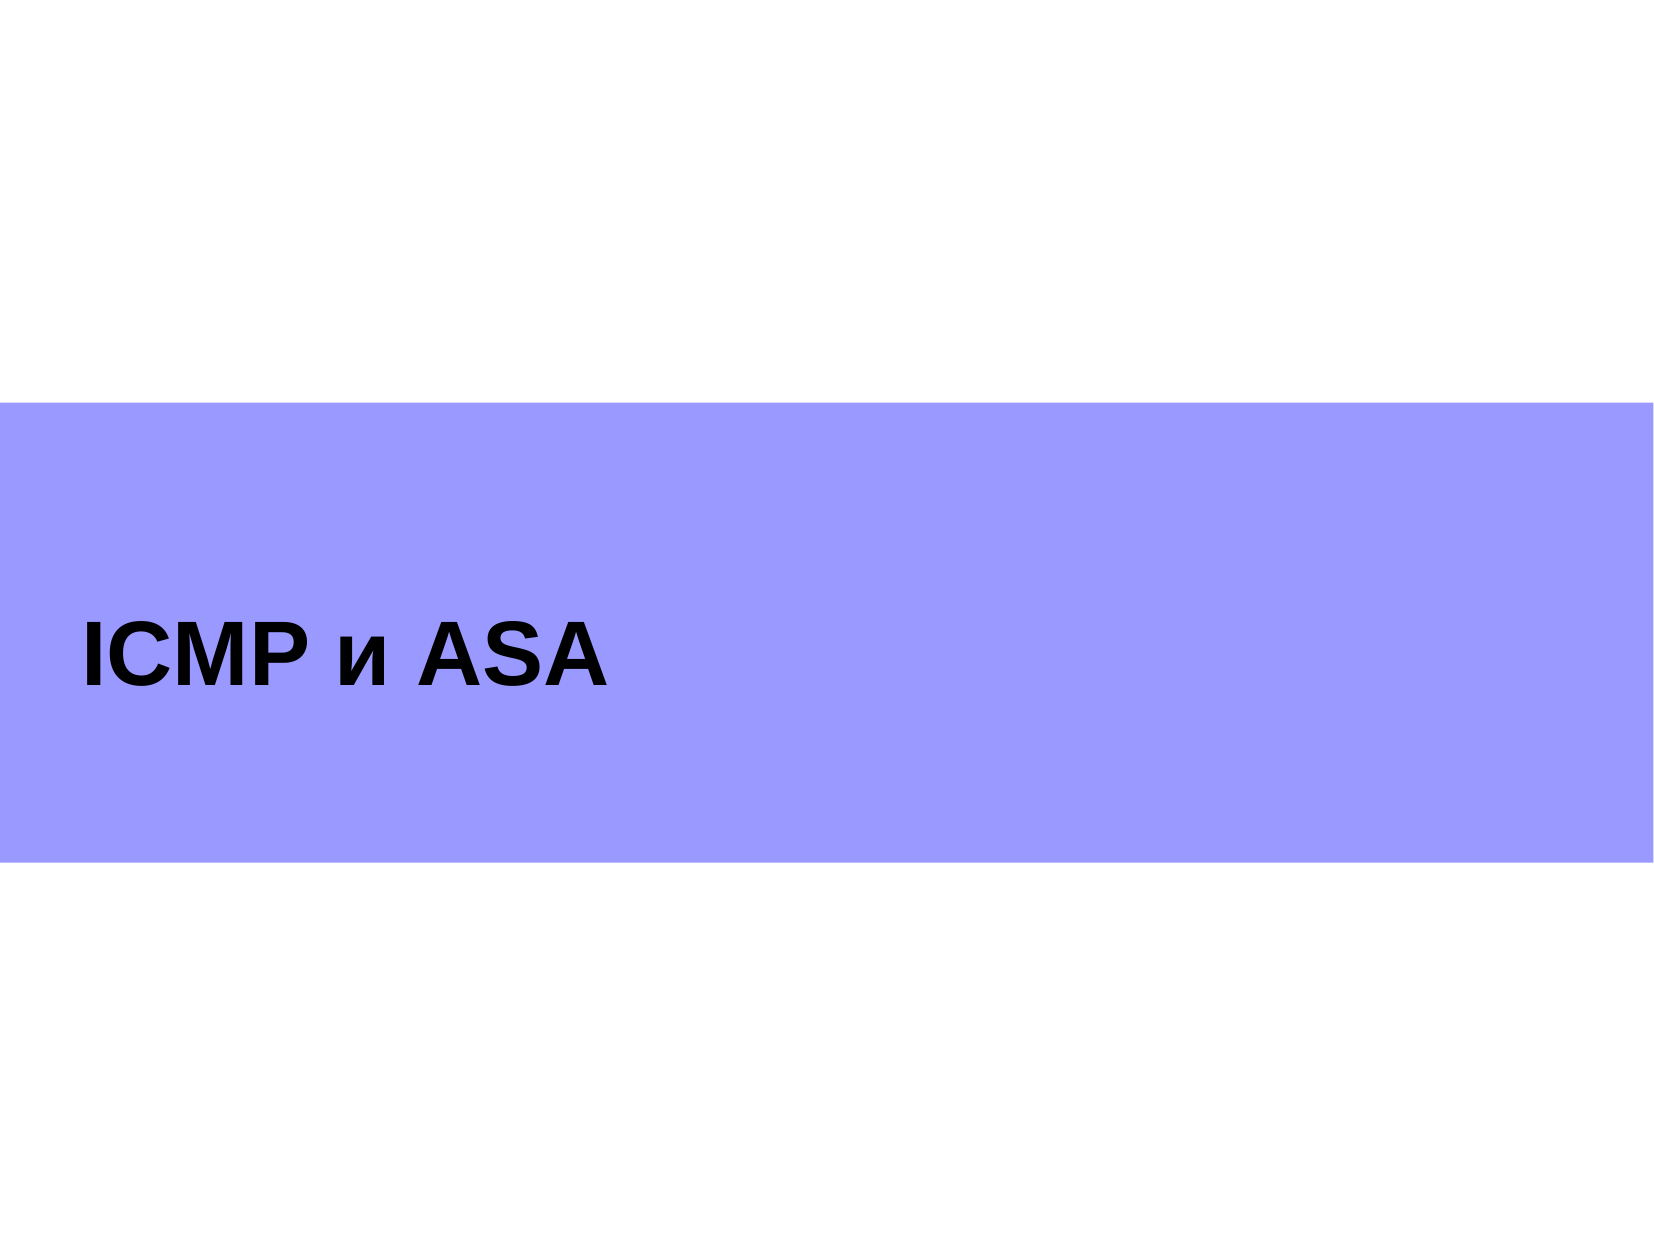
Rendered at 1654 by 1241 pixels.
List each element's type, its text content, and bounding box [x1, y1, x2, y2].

text_box ICMP и ASA [67, 600, 1530, 772]
